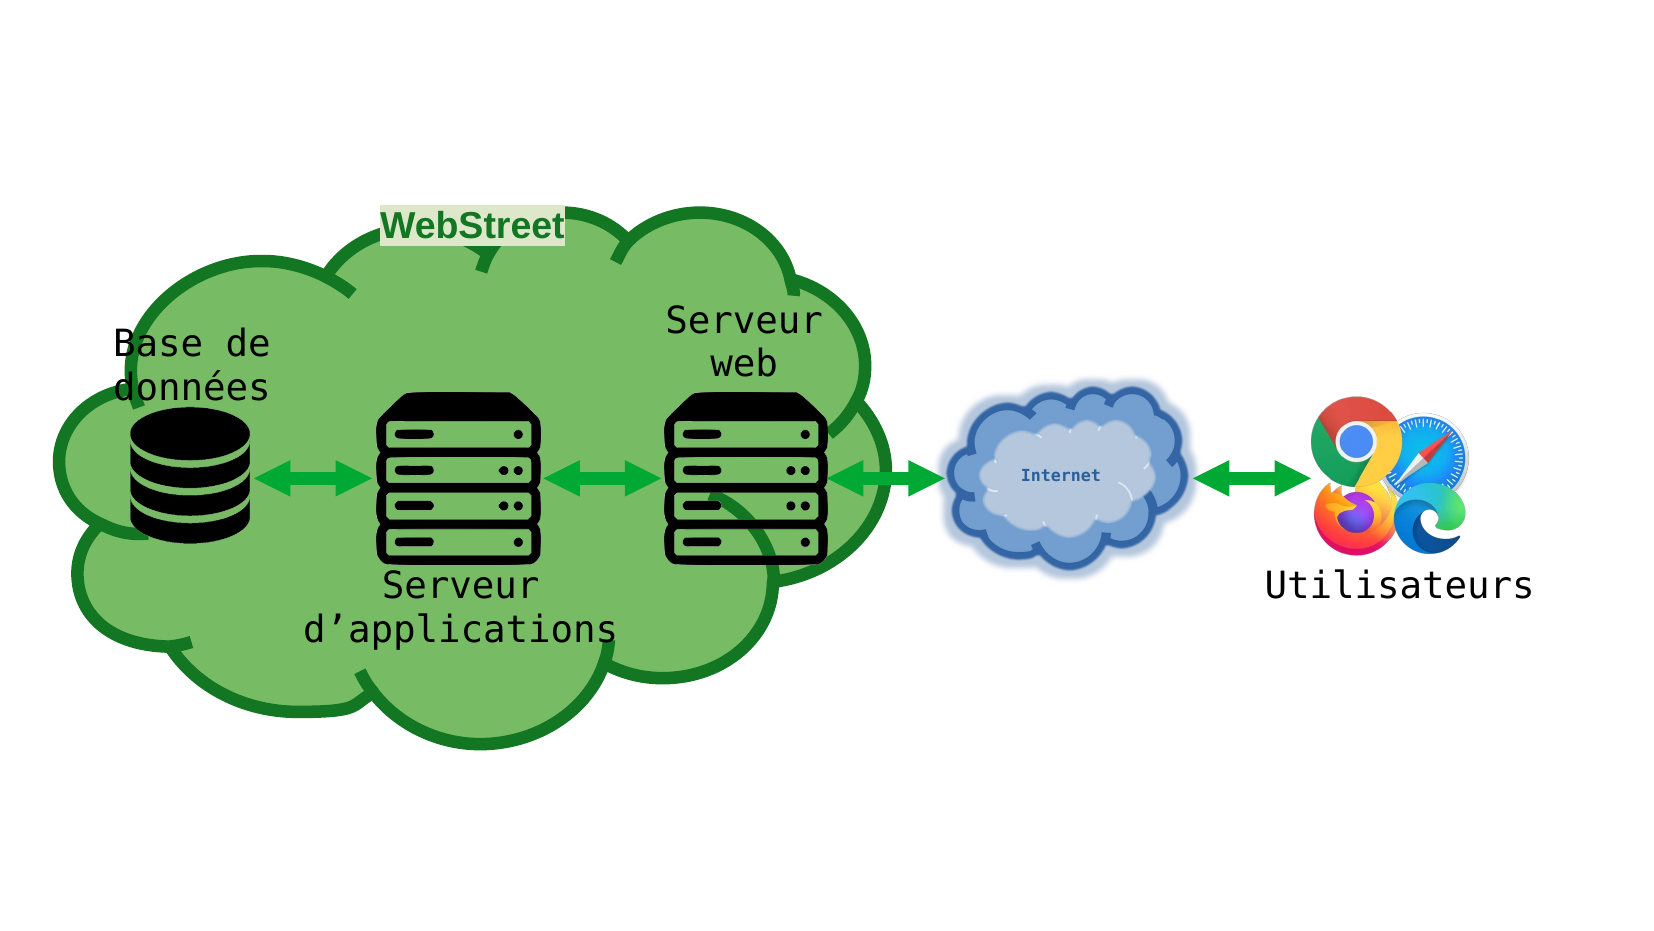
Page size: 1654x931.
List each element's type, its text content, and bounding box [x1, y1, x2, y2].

text_box Base de données [88, 314, 296, 417]
text_box Utilisateurs [1222, 556, 1577, 703]
text_box [828, 480, 885, 564]
picture [376, 392, 541, 556]
text_box [952, 393, 1183, 564]
text_box [857, 330, 866, 400]
picture [1294, 383, 1486, 556]
picture [664, 437, 828, 565]
text_box [382, 703, 580, 745]
text_box Serveur d’applications [283, 556, 638, 703]
text_box [828, 401, 886, 477]
text_box [59, 212, 825, 712]
text_box WebStreet [354, 197, 591, 254]
picture [118, 417, 262, 550]
text_box Serveur web [631, 291, 857, 437]
text_box Internet [982, 423, 1152, 535]
